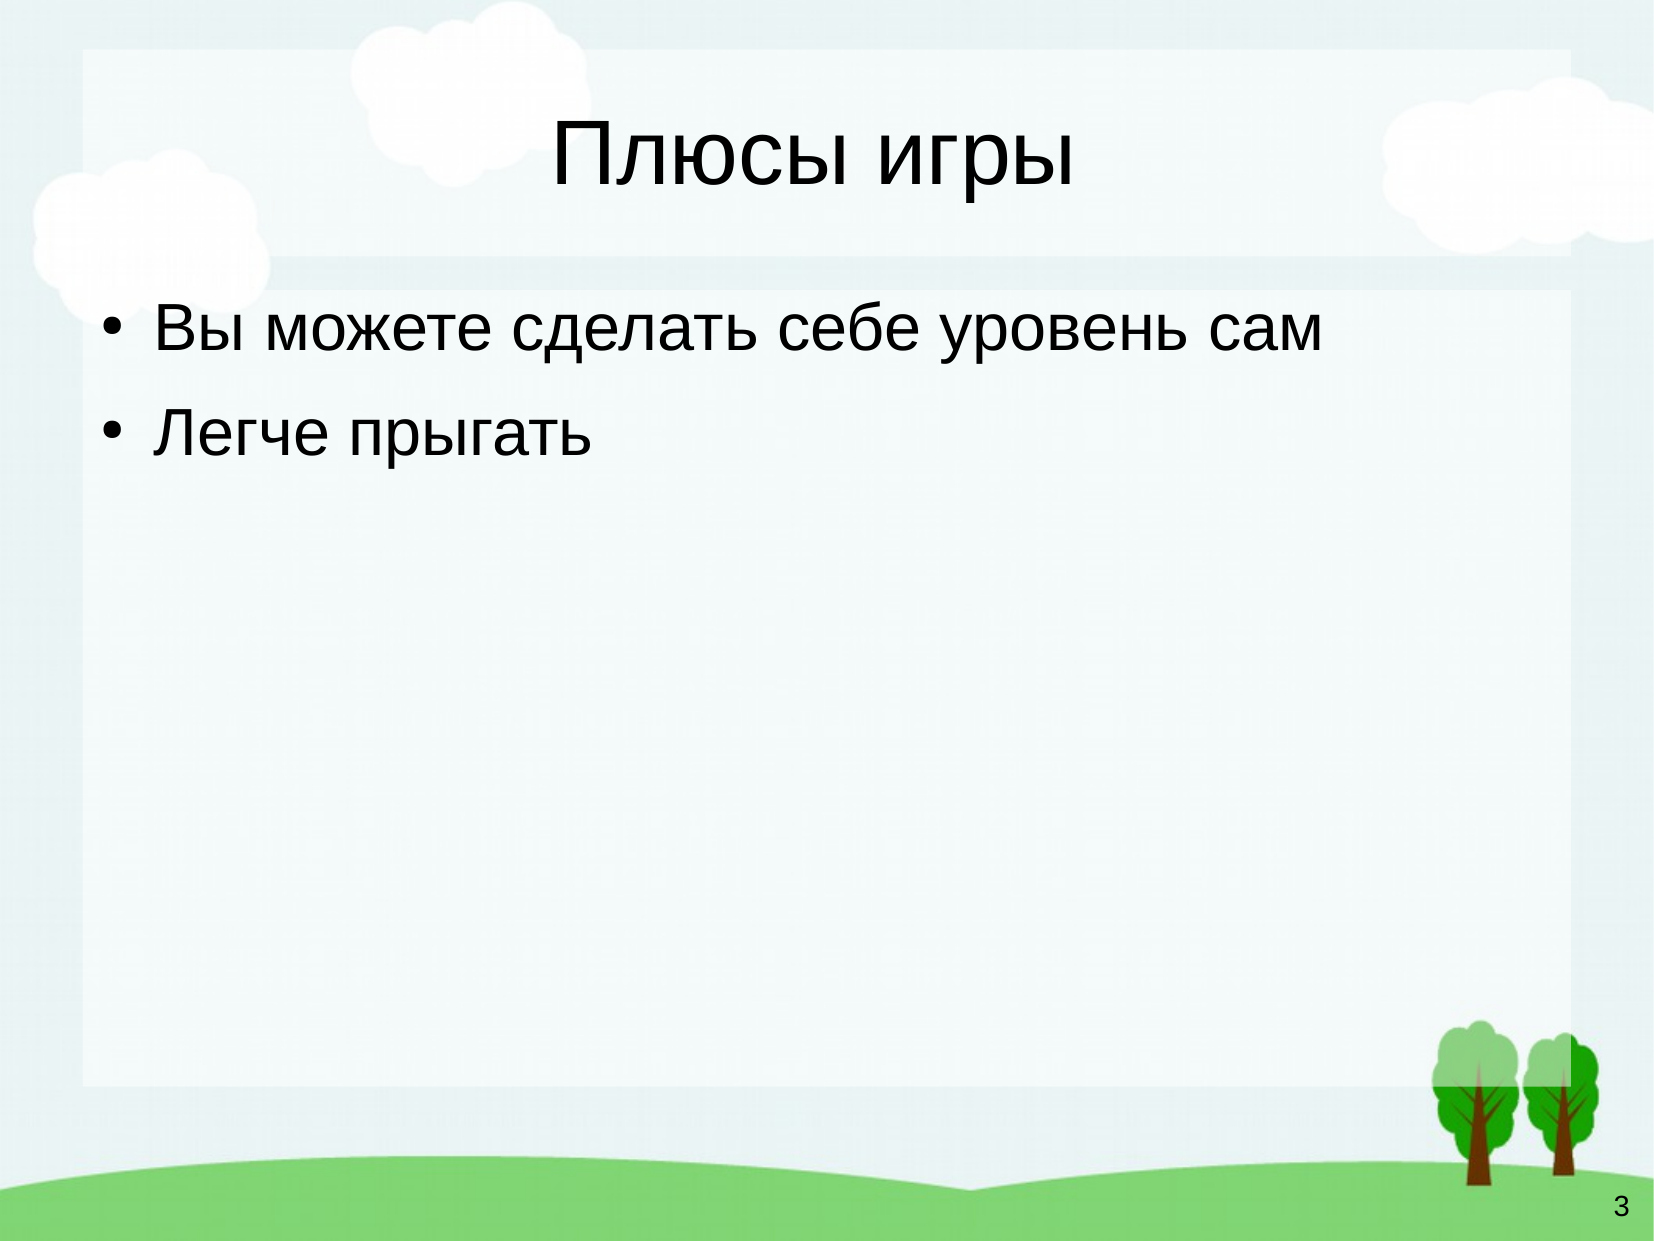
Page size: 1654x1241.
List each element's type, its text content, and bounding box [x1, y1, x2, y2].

list Вы можете сделать себе уровень сам Легче прыгать [82, 290, 1571, 1087]
title Плюсы игры [82, 49, 1571, 257]
picture [0, 0, 1654, 1241]
